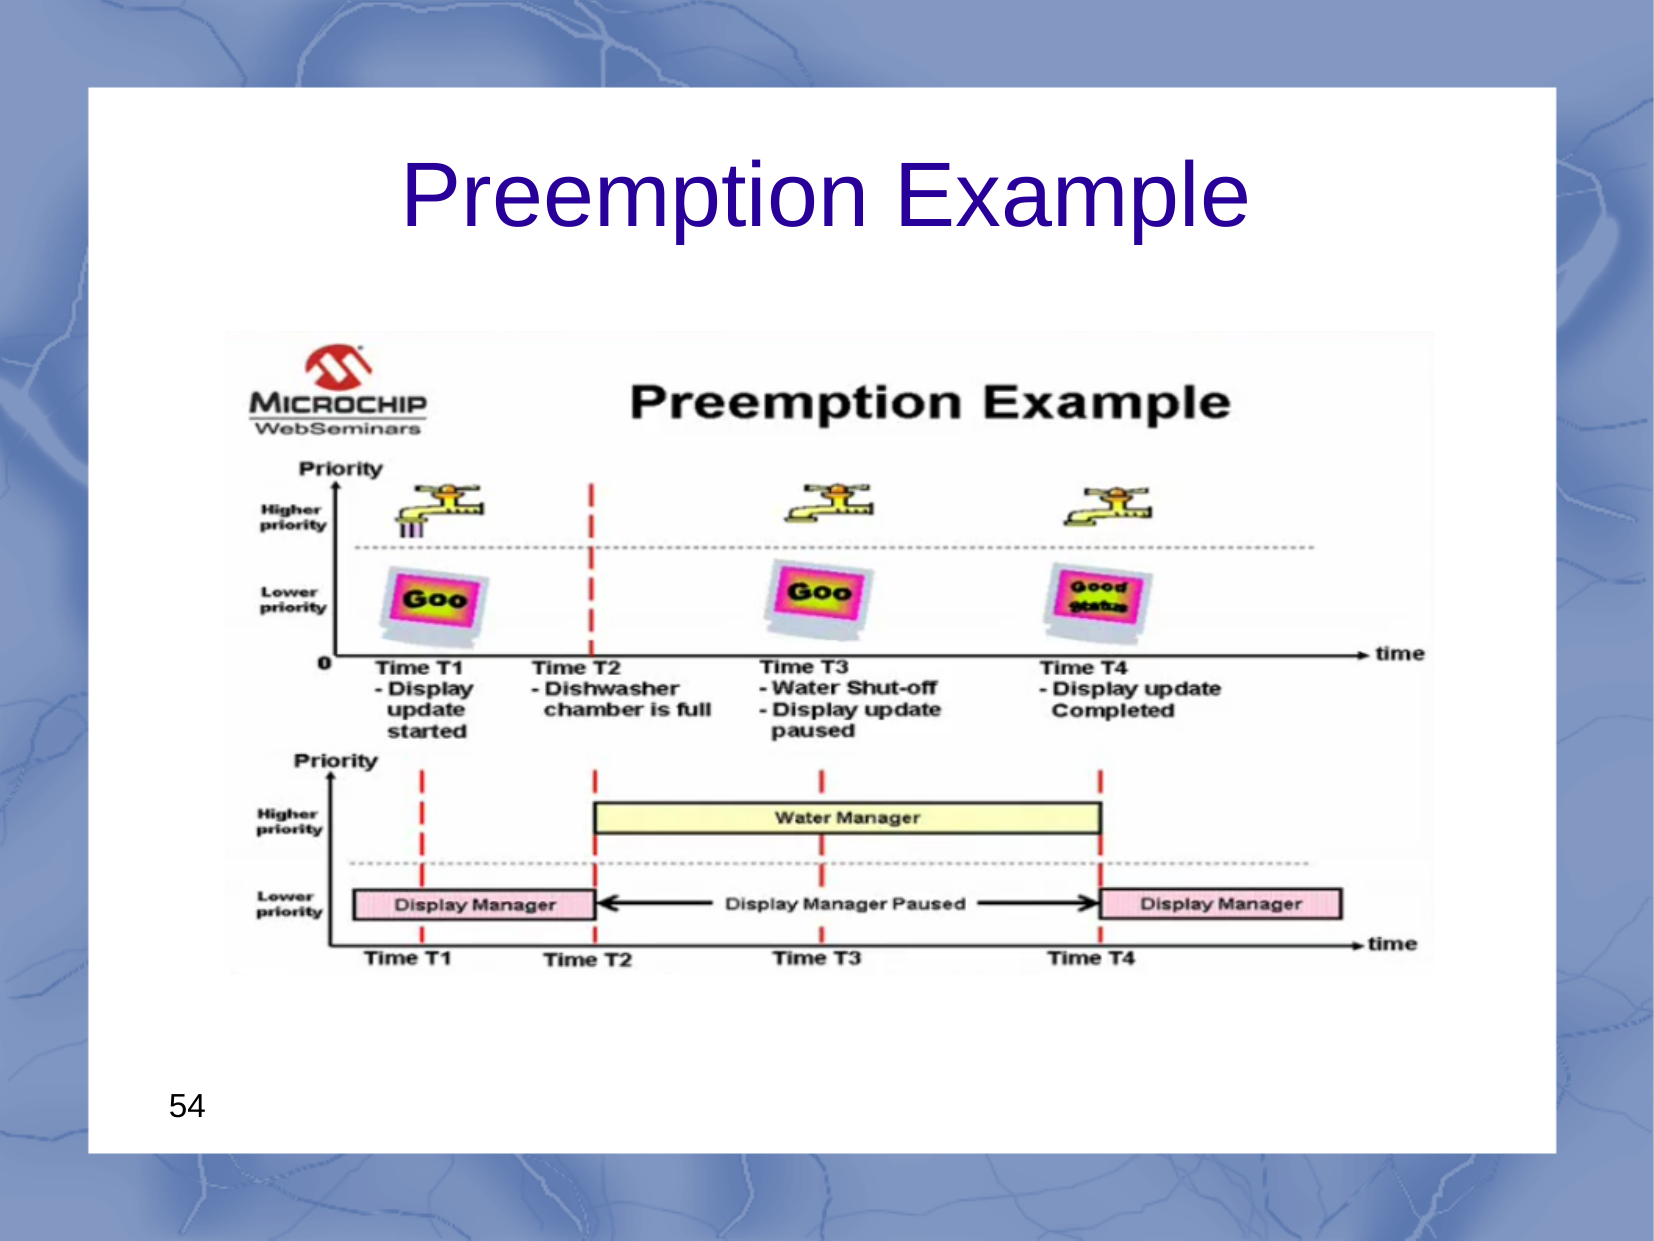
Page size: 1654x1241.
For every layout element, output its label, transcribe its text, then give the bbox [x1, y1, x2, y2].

title Preemption Example [118, 90, 1536, 298]
picture [0, 0, 1654, 1241]
